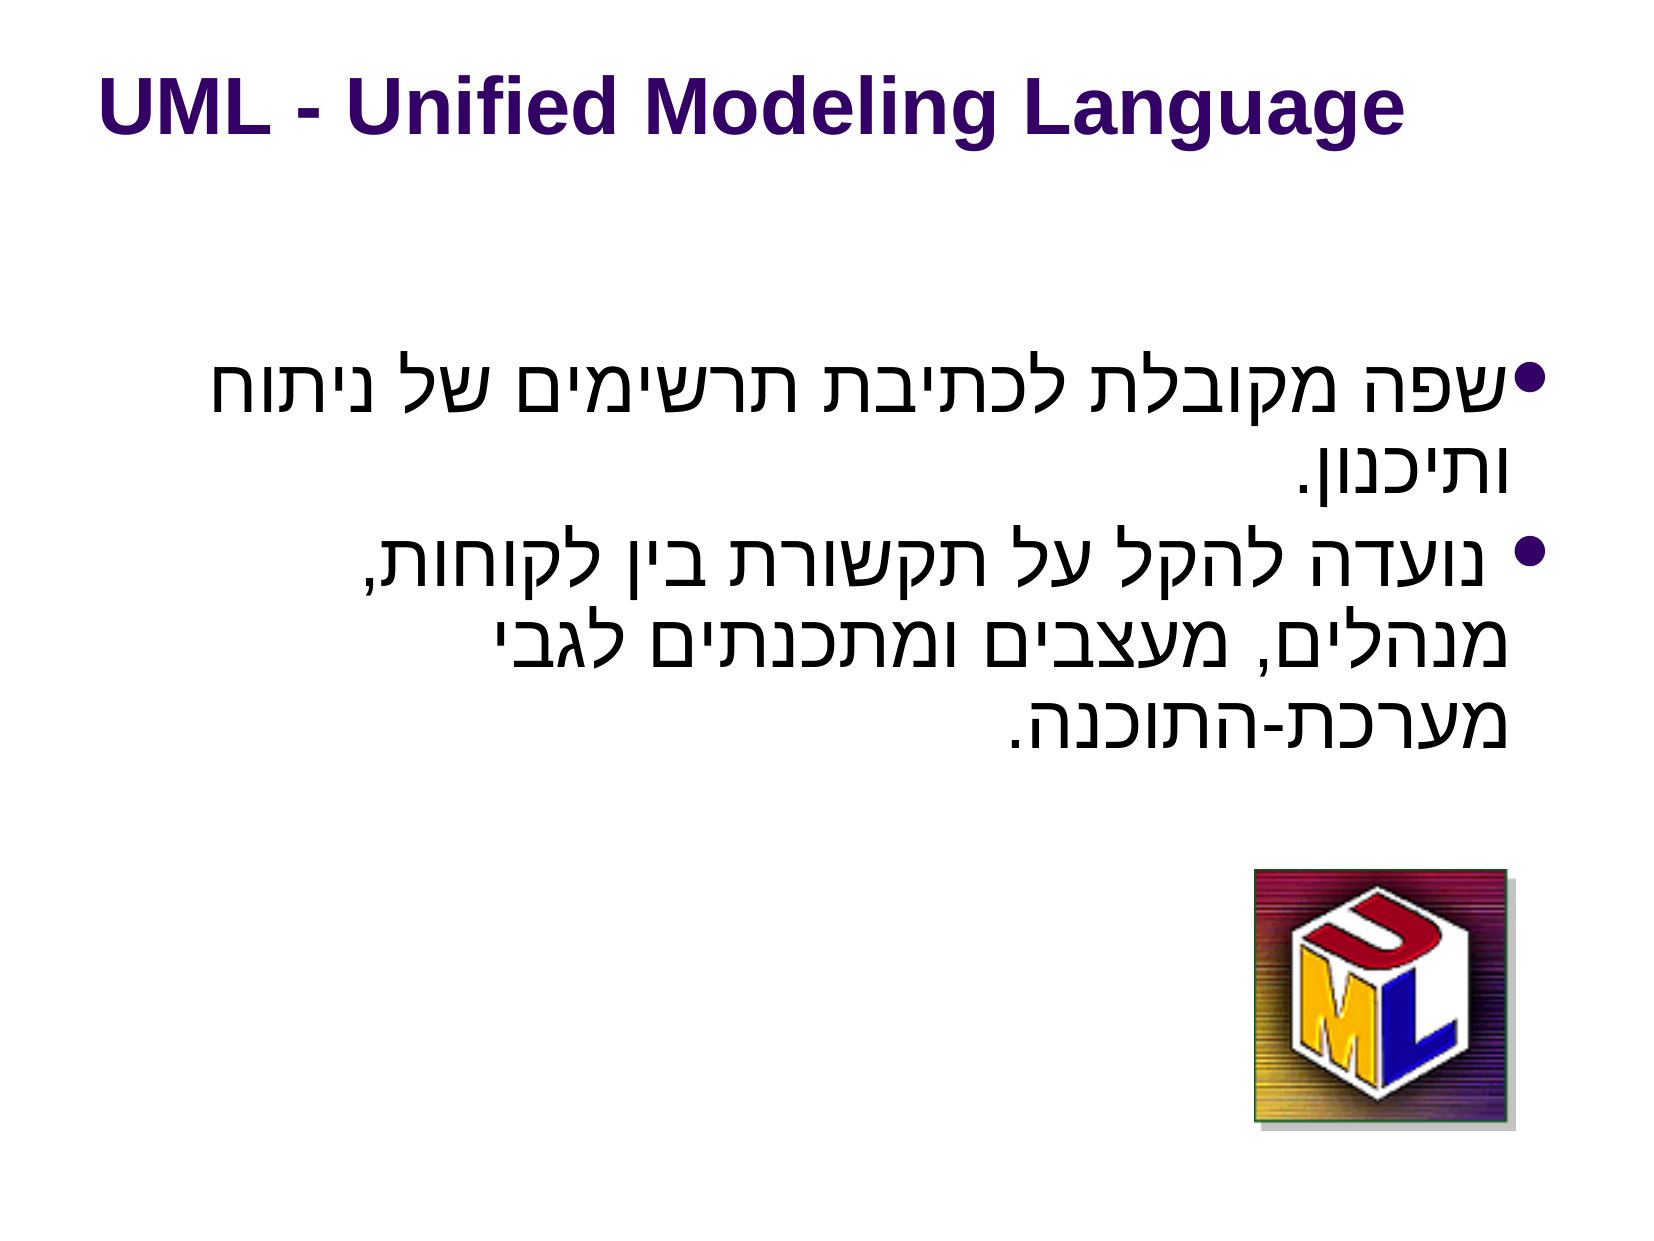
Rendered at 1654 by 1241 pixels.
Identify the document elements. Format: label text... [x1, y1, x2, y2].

picture [1254, 869, 1516, 1131]
list שפה מקובלת לכתיבת תרשימים של ניתוח ותיכנון. נועדה להקל על תקשורת בין לקוחות, מנהלים, מעצבים ומתכנתים לגבי מערכת-התוכנה. [104, 340, 1578, 790]
title UML - Unified Modeling Language [82, 22, 1447, 257]
